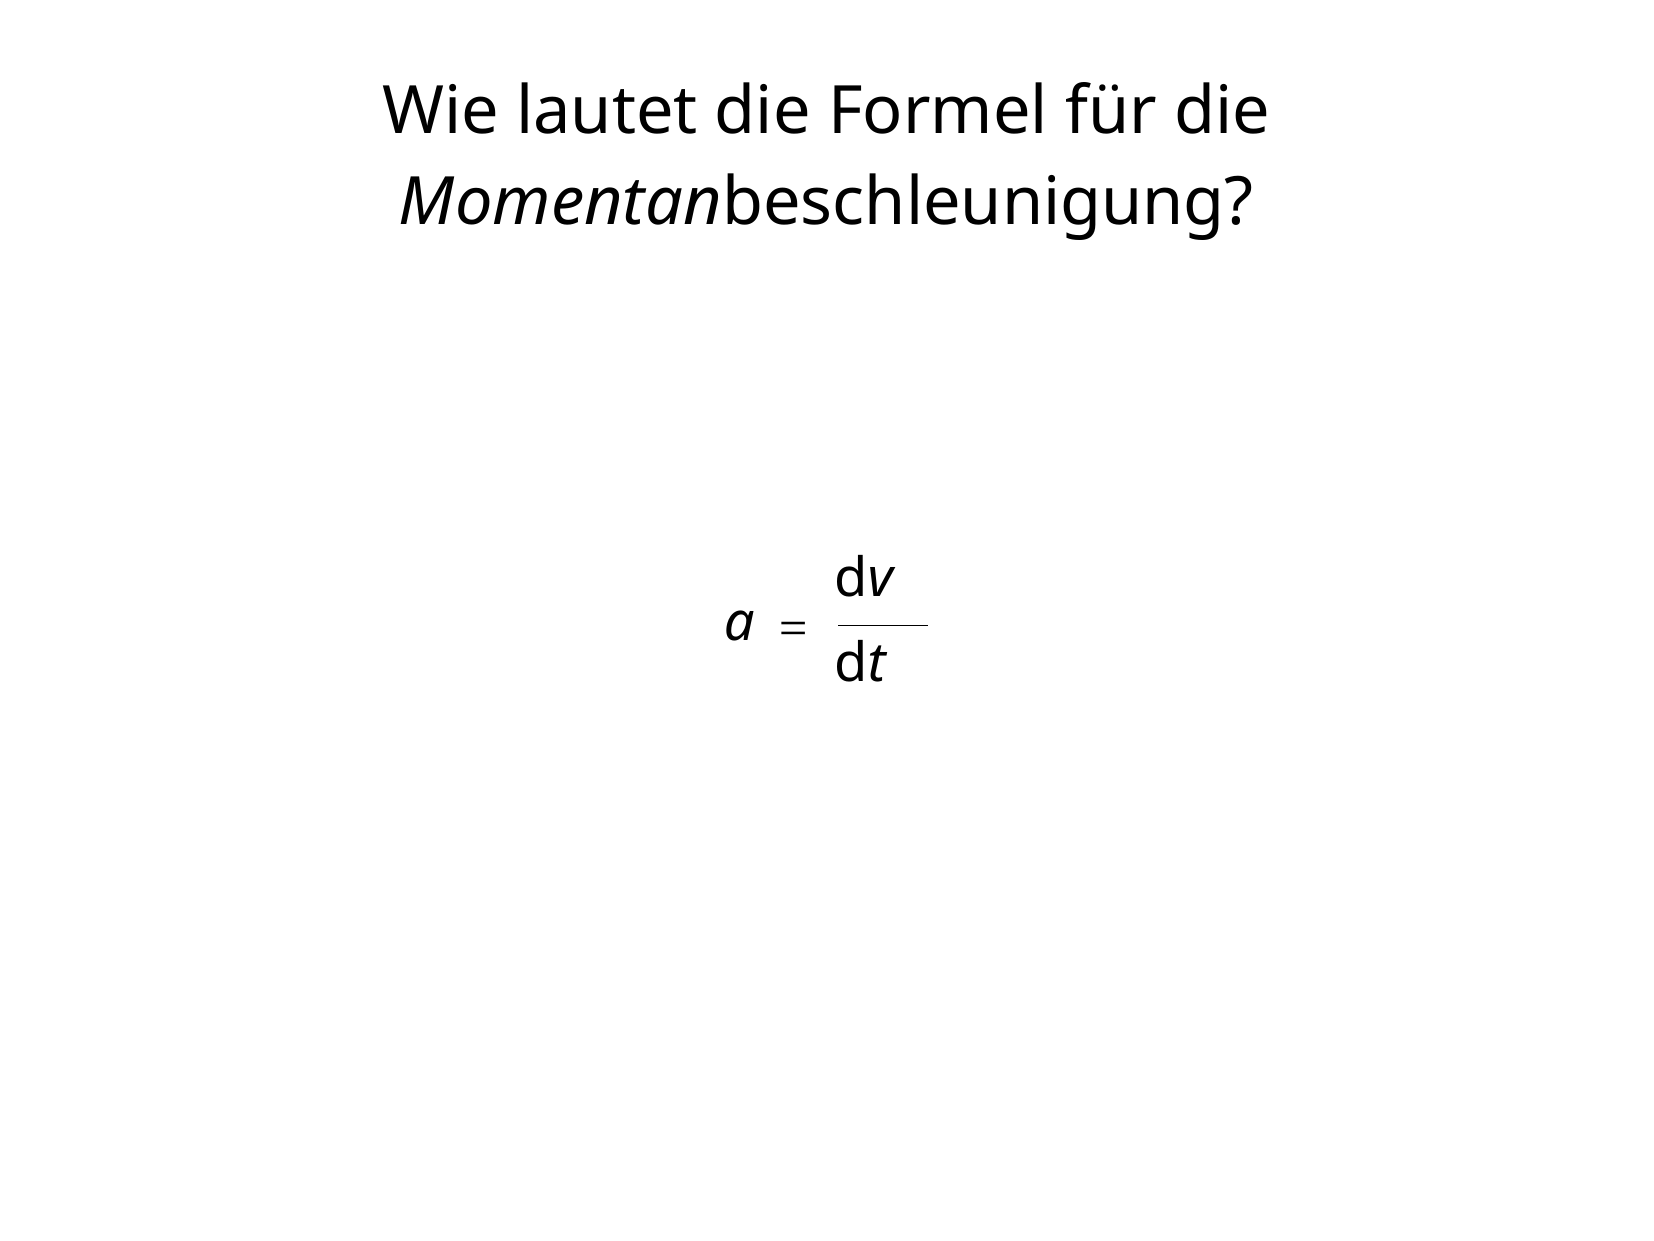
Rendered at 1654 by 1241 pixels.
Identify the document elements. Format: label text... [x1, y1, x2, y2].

chart [717, 545, 936, 695]
title Wie lautet die Formel für die Momentanbeschleunigung? [82, 49, 1571, 257]
